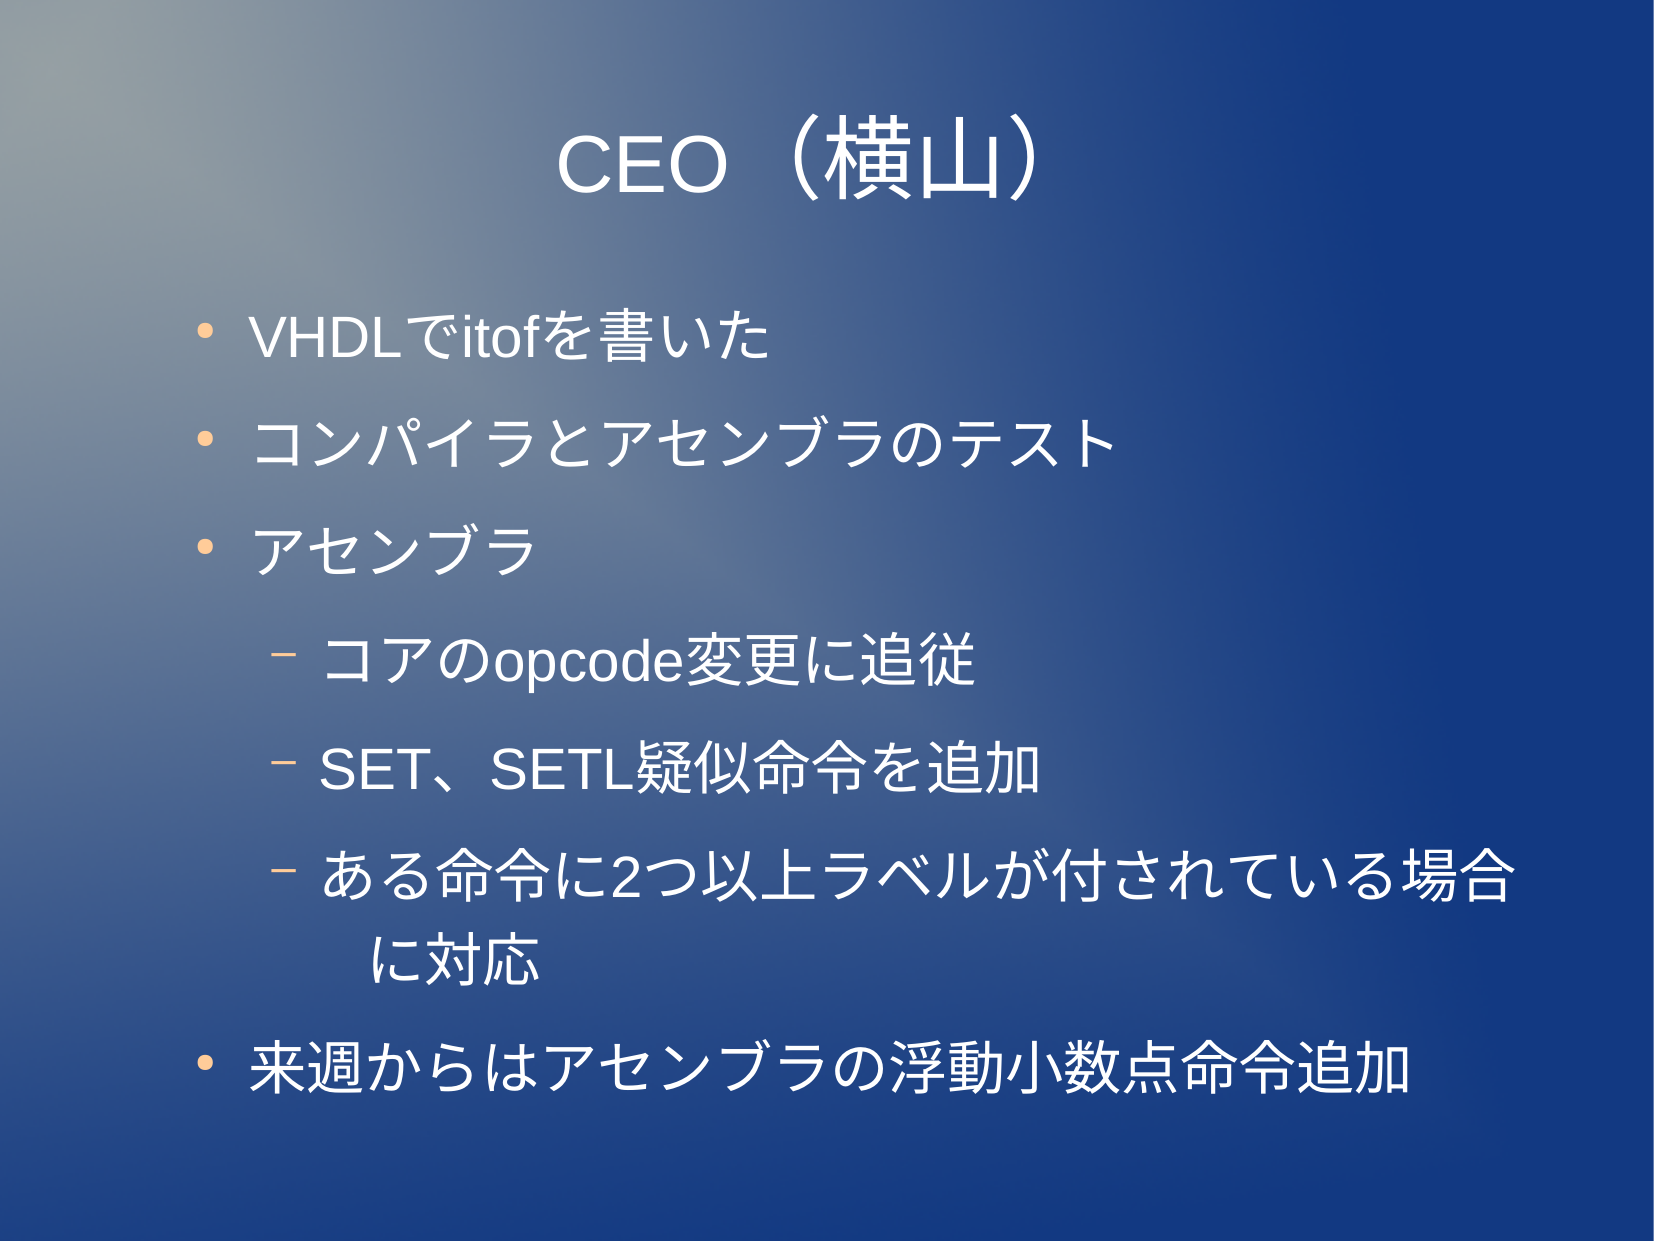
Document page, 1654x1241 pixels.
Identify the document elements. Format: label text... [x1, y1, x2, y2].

picture [0, 0, 1654, 1241]
list VHDLでitofを書いた コンパイラとアセンブラのテスト アセンブラ コアのopcode変更に追従 SET、SETL疑似命令を追加 ある命令に2つ以上ラベルが付されている場合に対応 来週からはアセンブラの浮動小数点命令追加 [82, 290, 1571, 1010]
title CEO（横山） [82, 49, 1571, 257]
